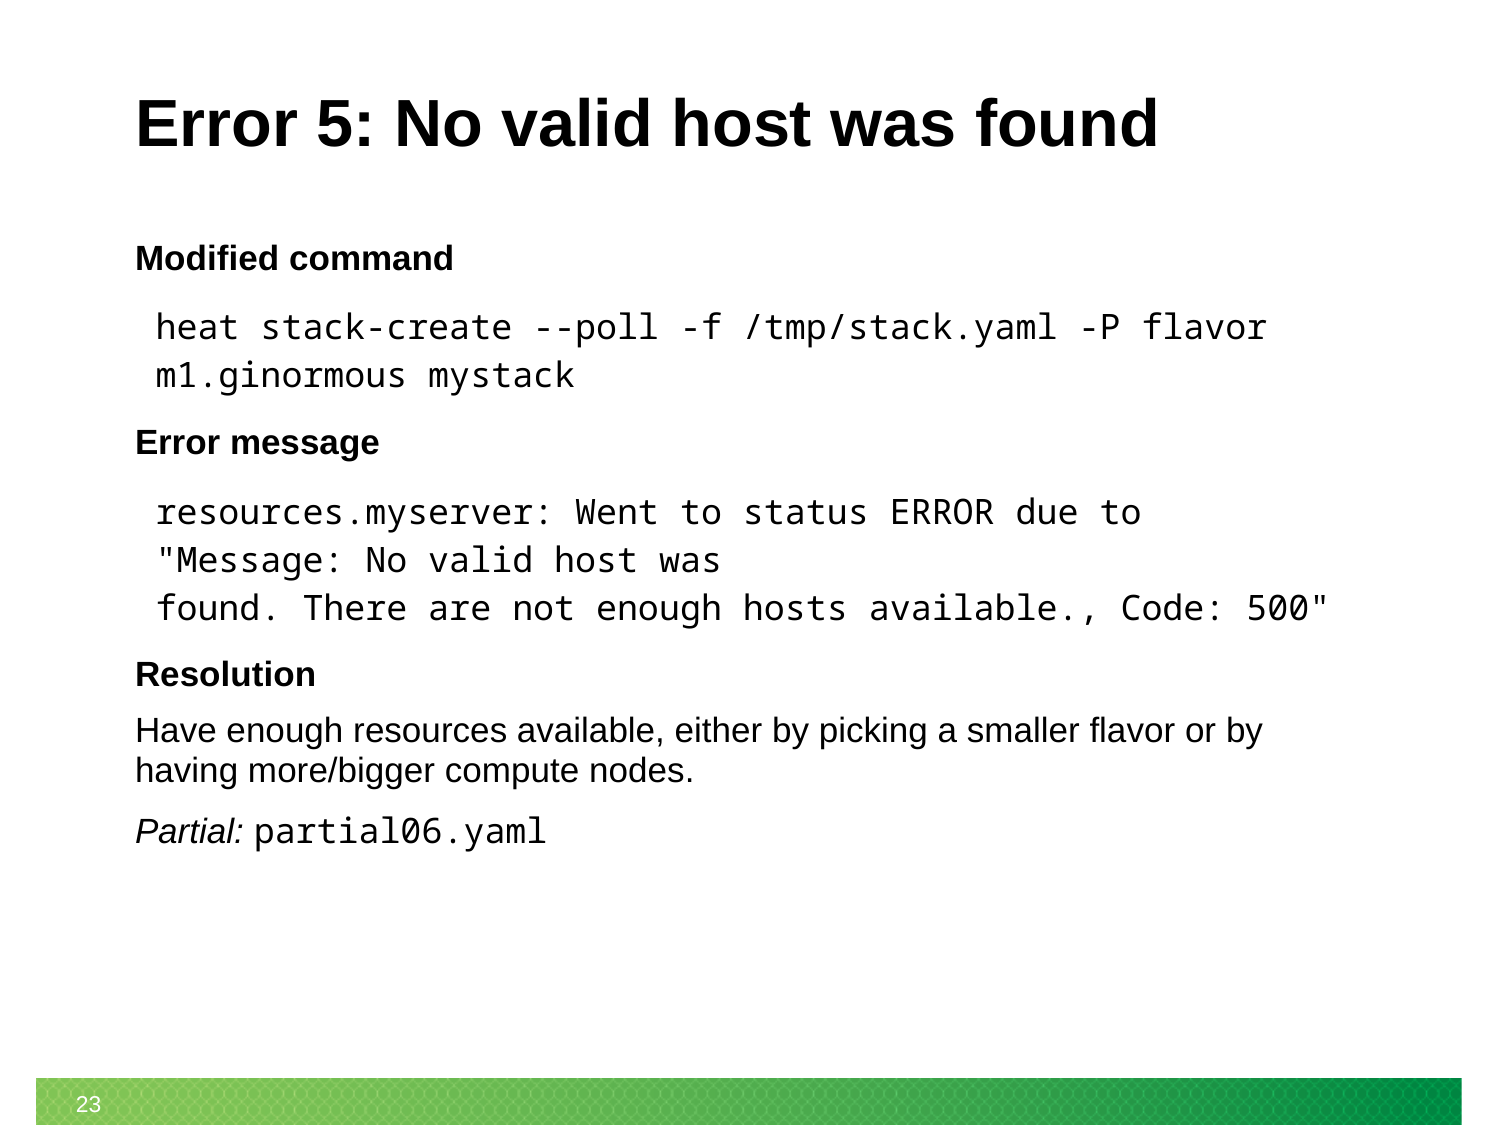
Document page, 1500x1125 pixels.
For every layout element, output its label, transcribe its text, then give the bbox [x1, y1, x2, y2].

title Error 5: No valid host was found [135, 41, 1372, 204]
list Modified command heat stack-create --poll -f /tmp/stack.yaml -P flavor m1.ginormous mystack Error message resources.myserver: Went to status ERROR due to "Message: No valid host was found. There are not enough hosts available., Code: 500" Resolution Have enough resources available, either by picking a smaller flavor or by having more/bigger compute nodes. Partial: partial06.yaml [135, 238, 1372, 892]
picture [36, 1078, 1462, 1125]
